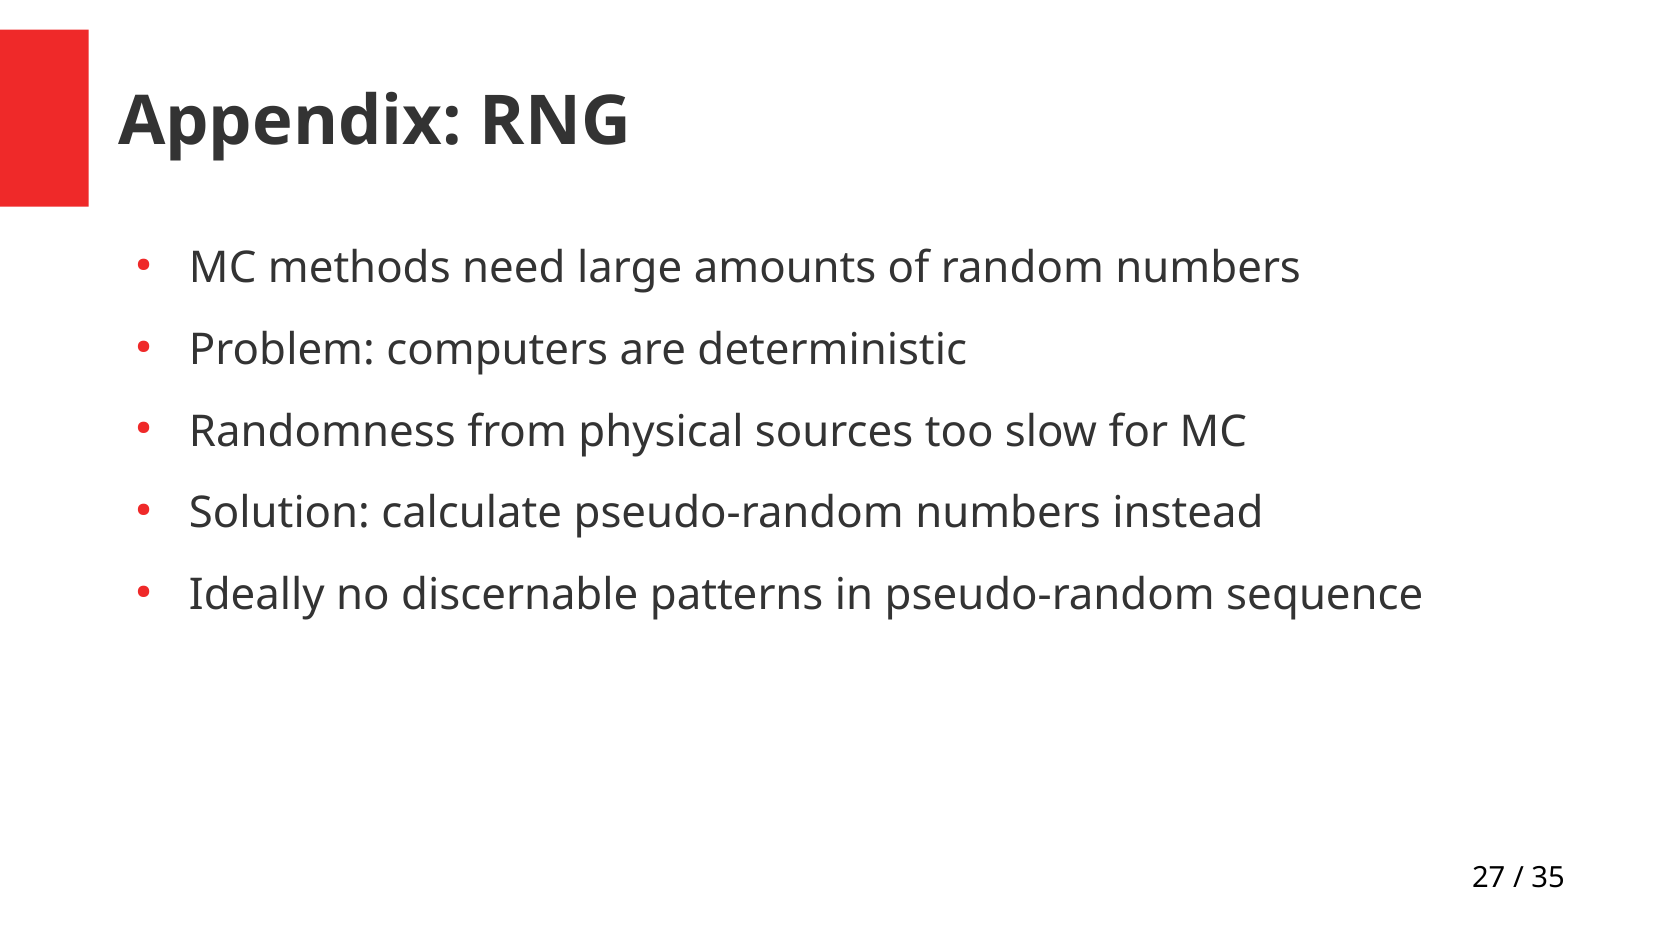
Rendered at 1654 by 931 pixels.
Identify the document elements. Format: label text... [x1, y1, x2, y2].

list MC methods need large amounts of random numbers Problem: computers are deterministic Randomness from physical sources too slow for MC Solution: calculate pseudo-random numbers instead Ideally no discernable patterns in pseudo-random sequence [118, 236, 1595, 798]
title Appendix: RNG [118, 29, 1595, 207]
